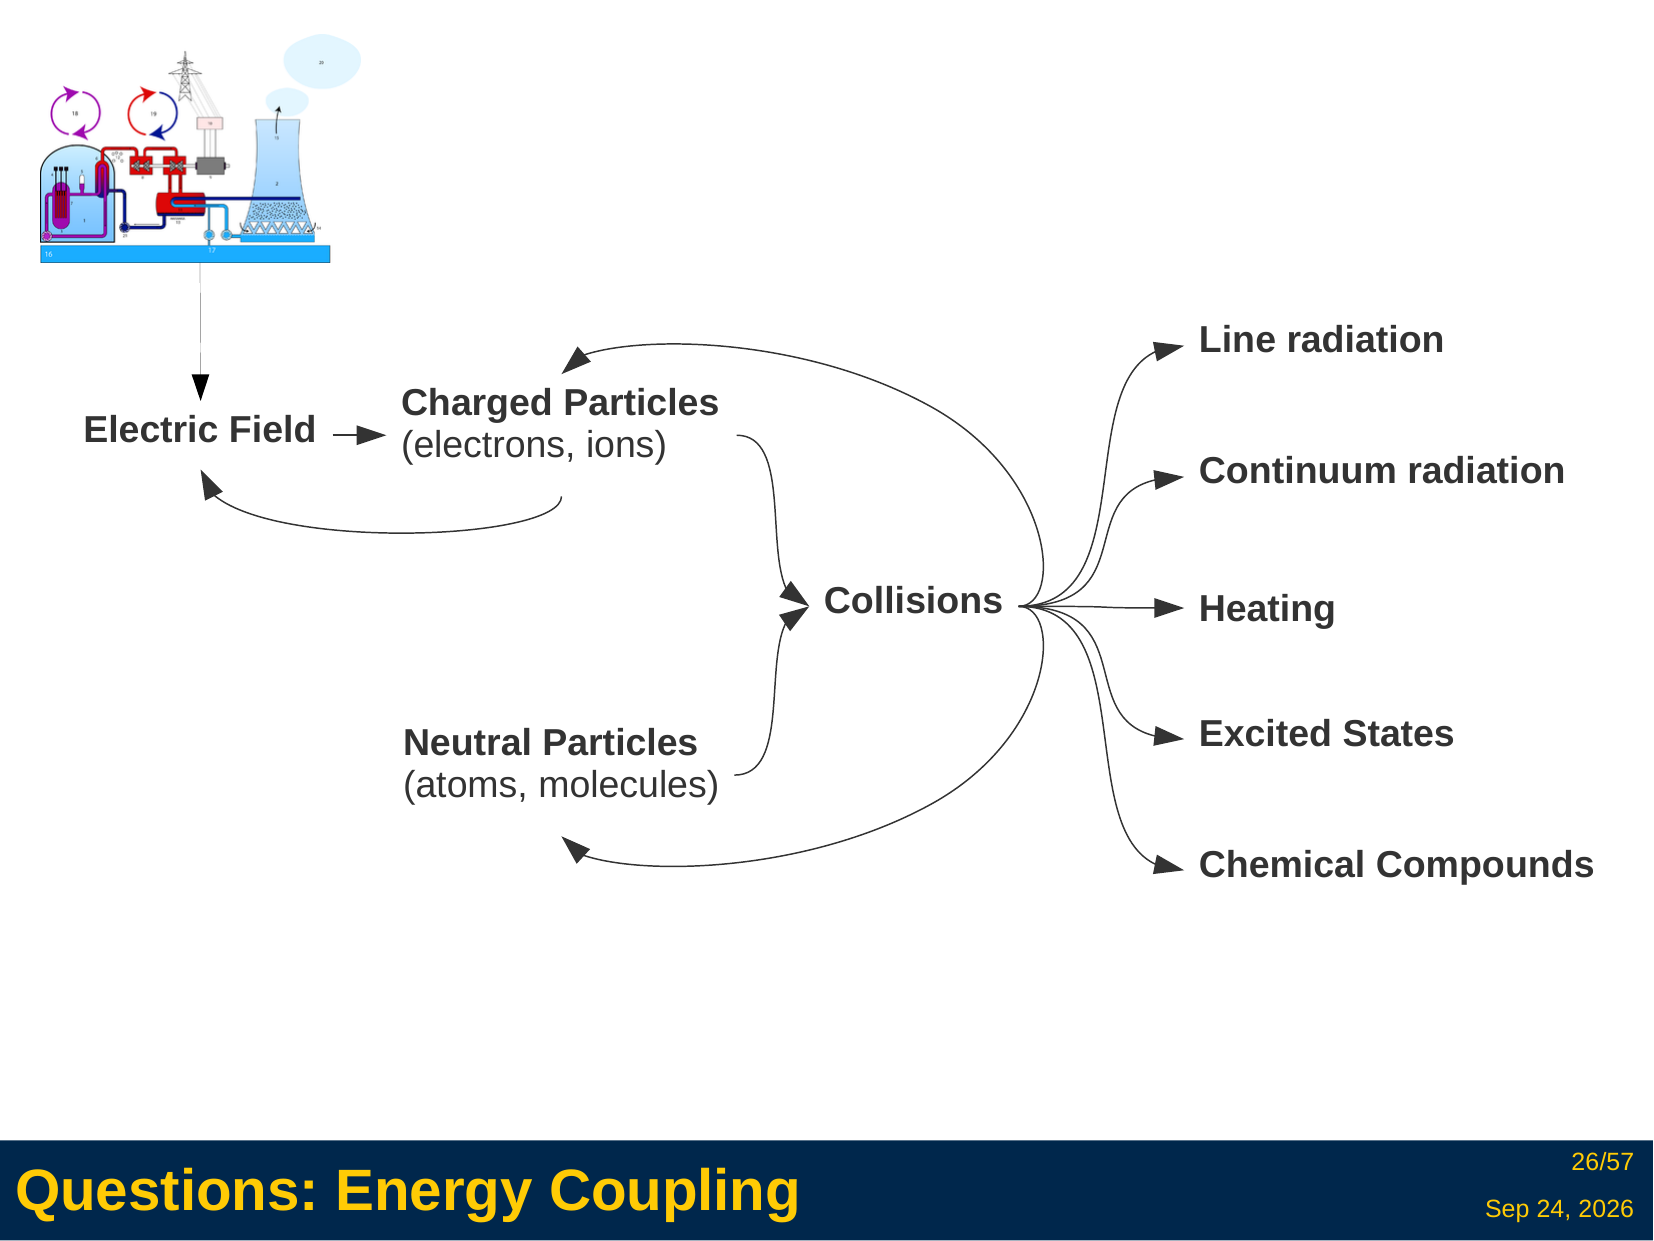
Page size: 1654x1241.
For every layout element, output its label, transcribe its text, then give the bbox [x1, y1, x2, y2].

text_box Heating [1184, 579, 1352, 637]
picture [40, 34, 361, 263]
text_box Continuum radiation [1184, 442, 1582, 512]
text_box Electric Field [68, 400, 333, 470]
text_box Neutral Particles (atoms, molecules) [388, 713, 735, 837]
title Questions: Energy Coupling [14, 1140, 1380, 1241]
text_box Excited States [1184, 704, 1471, 774]
text_box Chemical Compounds [1184, 836, 1612, 905]
text_box Collisions [809, 572, 1019, 641]
text_box Line radiation [1184, 311, 1461, 381]
text_box Charged Particles (electrons, ions) [386, 374, 737, 497]
